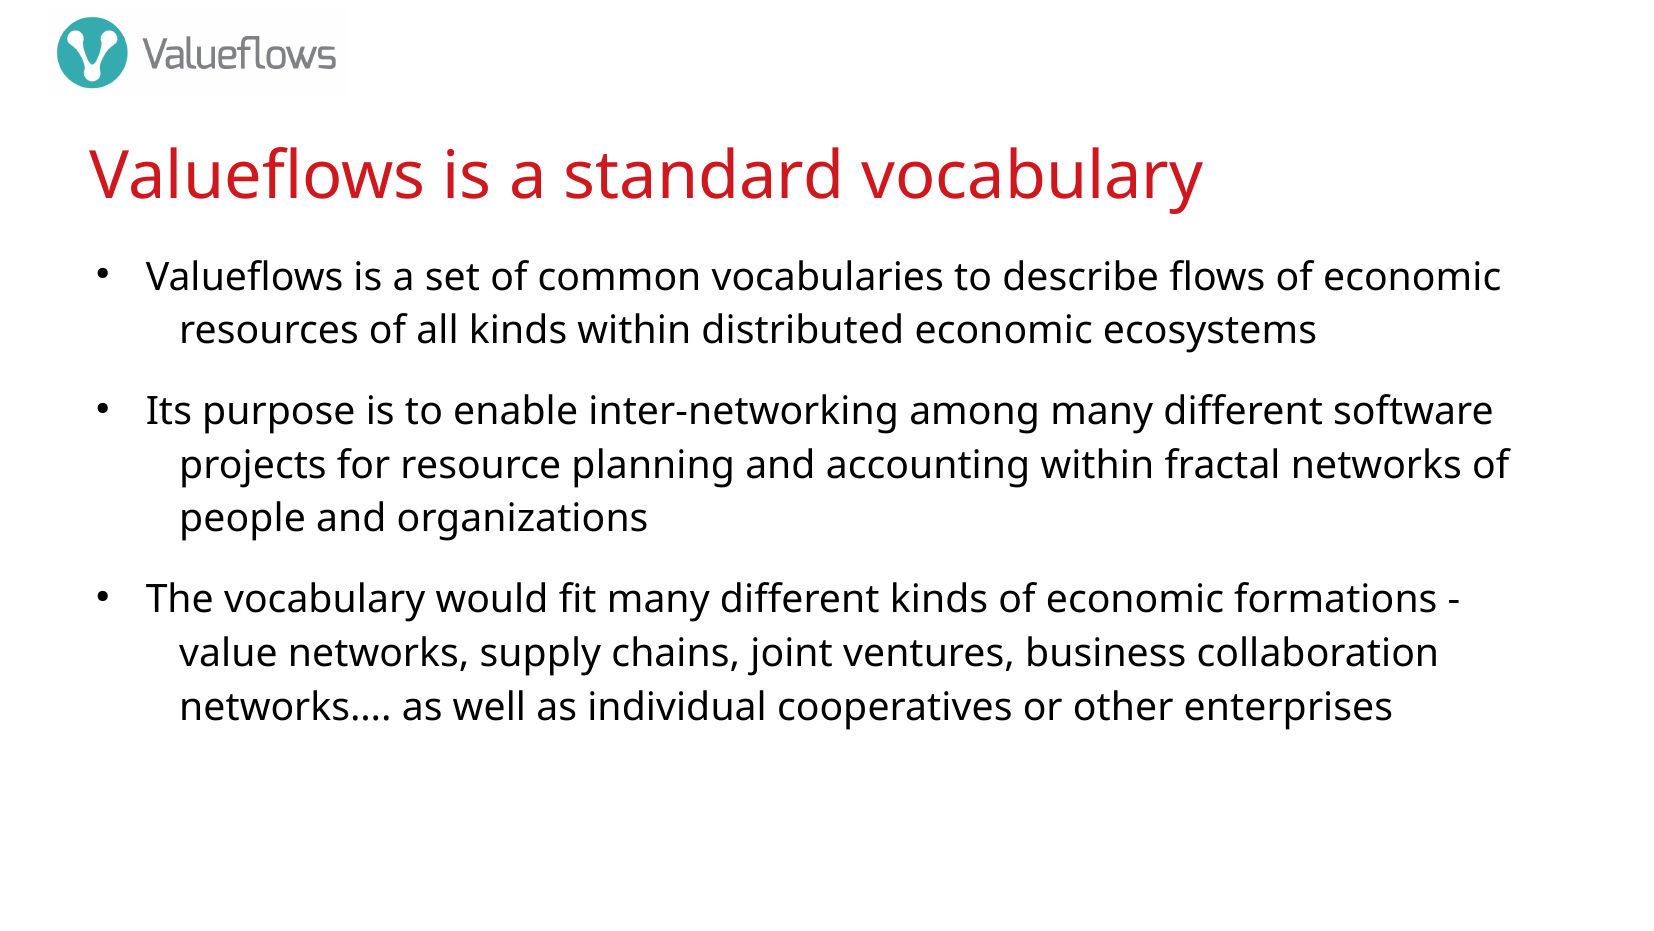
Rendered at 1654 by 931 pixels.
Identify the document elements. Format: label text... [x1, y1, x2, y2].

text_box Valueflows is a standard vocabulary [75, 120, 1439, 302]
picture [47, 6, 346, 97]
list Valueflows is a set of common vocabularies to describe flows of economic resources of all kinds within distributed economic ecosystems Its purpose is to enable inter-networking among many different software projects for resource planning and accounting within fractal networks of people and organizations The vocabulary would fit many different kinds of economic formations - value networks, supply chains, joint ventures, business collaboration networks…. as well as individual cooperatives or other enterprises [79, 247, 1546, 811]
